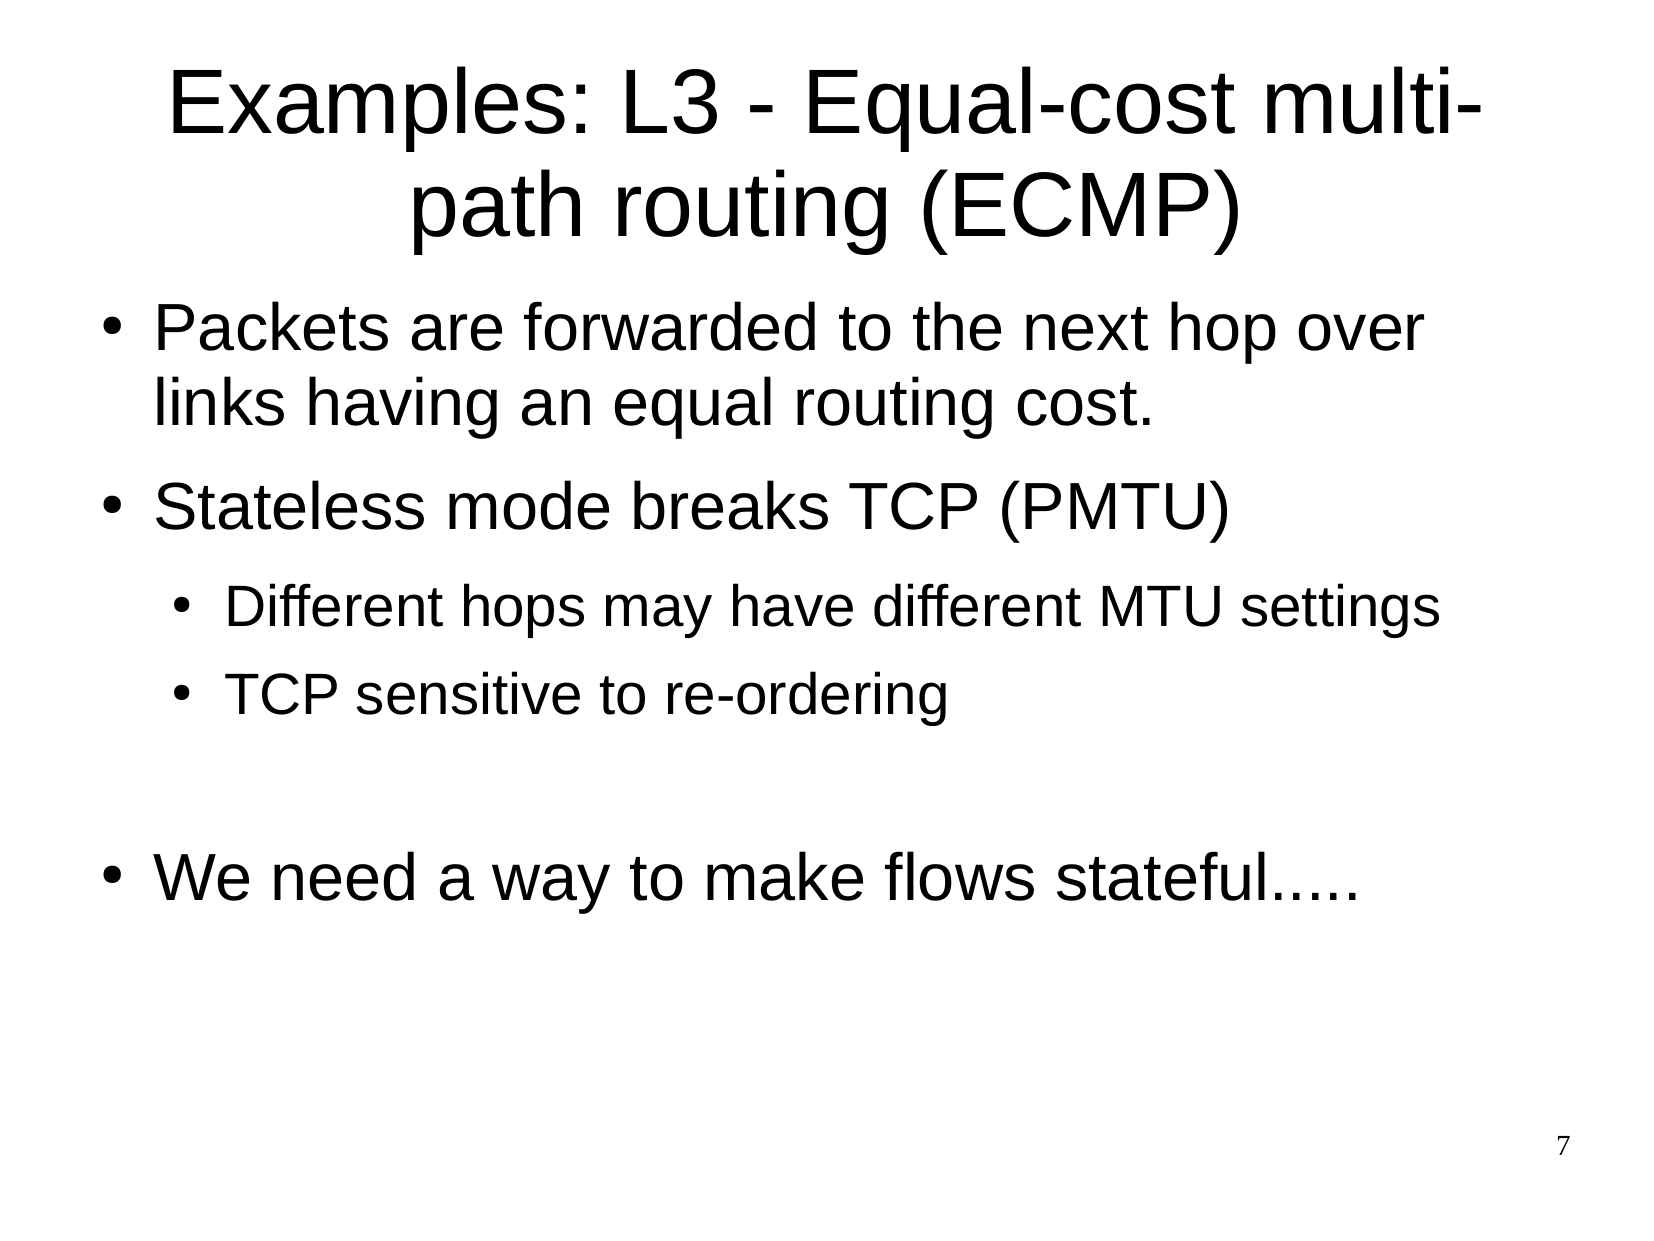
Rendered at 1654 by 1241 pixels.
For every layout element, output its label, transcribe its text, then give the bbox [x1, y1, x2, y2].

list Packets are forwarded to the next hop over links having an equal routing cost. Stateless mode breaks TCP (PMTU) Different hops may have different MTU settings TCP sensitive to re-ordering We need a way to make flows stateful..... [82, 290, 1571, 1109]
title Examples: L3 - Equal-cost multi-path routing (ECMP) [82, 49, 1571, 257]
